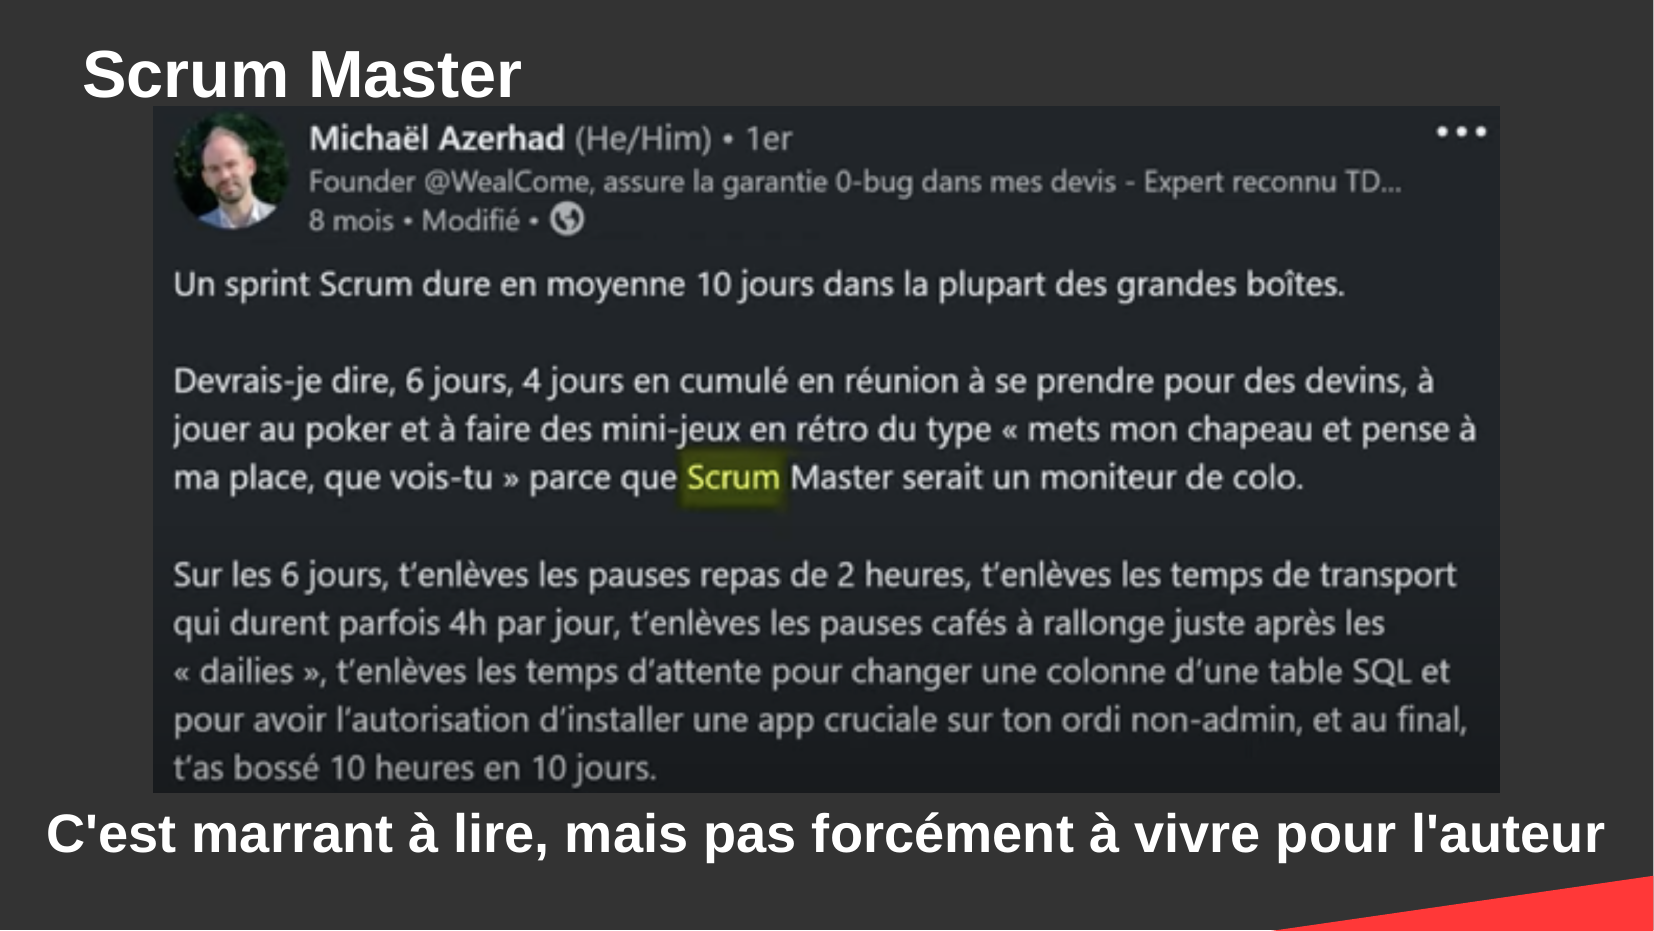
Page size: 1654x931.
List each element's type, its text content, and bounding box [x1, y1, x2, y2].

title Scrum Master [82, 37, 1571, 122]
text_box [1270, 875, 1654, 931]
picture [153, 106, 1500, 793]
title C'est marrant à lire, mais pas forcément à vivre pour l'auteur [31, 803, 1622, 896]
